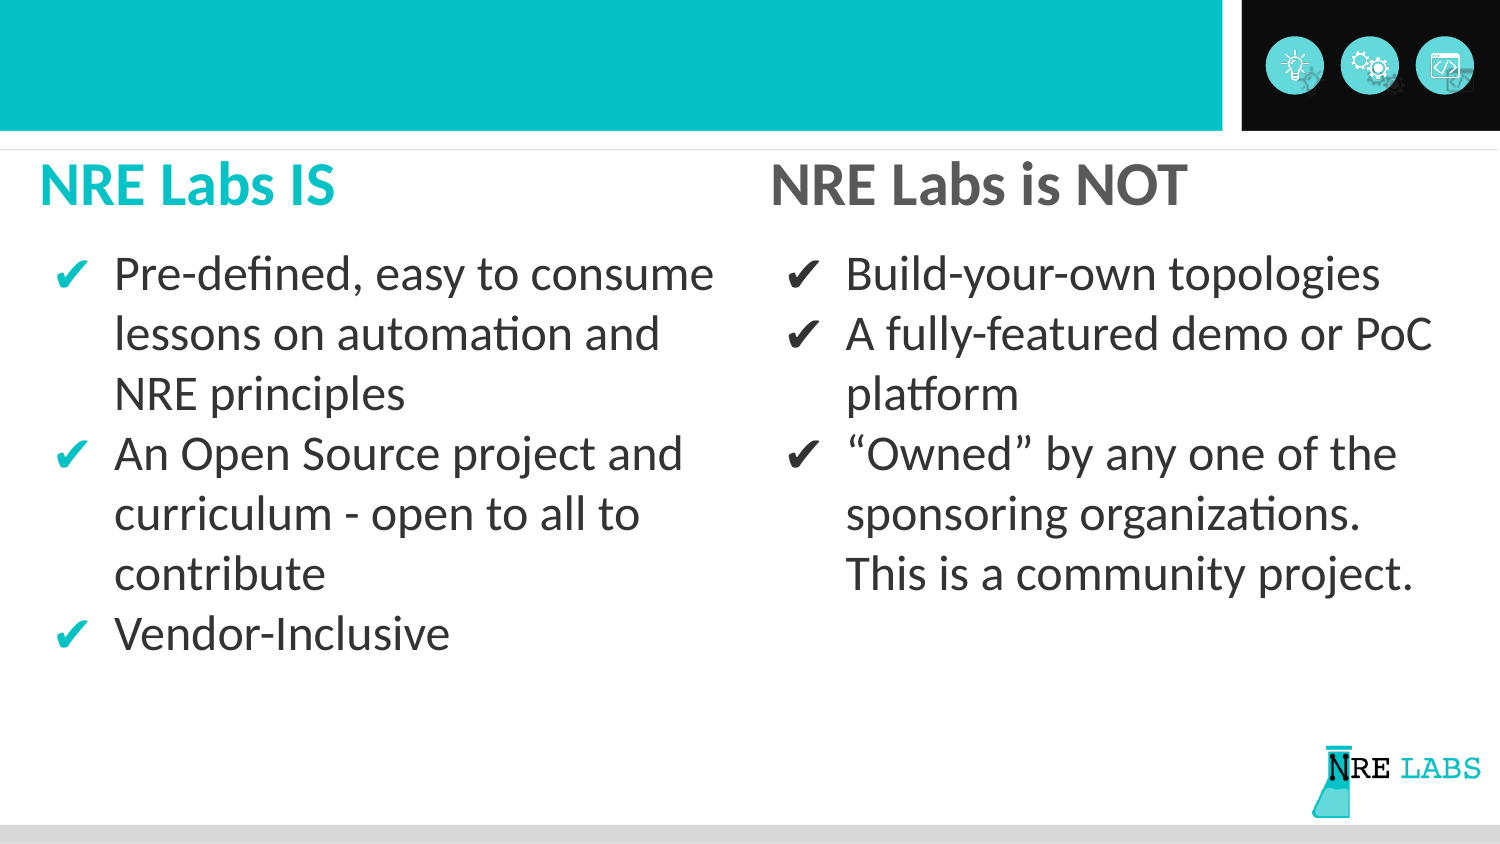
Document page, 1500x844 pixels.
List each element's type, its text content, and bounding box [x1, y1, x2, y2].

picture [1312, 735, 1500, 818]
list Build-your-own topologies A fully-featured demo or PoC platform “Owned” by any one of the sponsoring organizations. This is a community project. [759, 234, 1463, 704]
list Pre-defined, easy to consume lessons on automation and NRE principles An Open Source project and curriculum - open to all to contribute Vendor-Inclusive [27, 234, 732, 704]
picture [1272, 42, 1318, 88]
list NRE Labs IS [27, 137, 732, 175]
picture [1347, 42, 1393, 88]
list NRE Labs is NOT [759, 137, 1463, 175]
picture [1425, 45, 1465, 86]
